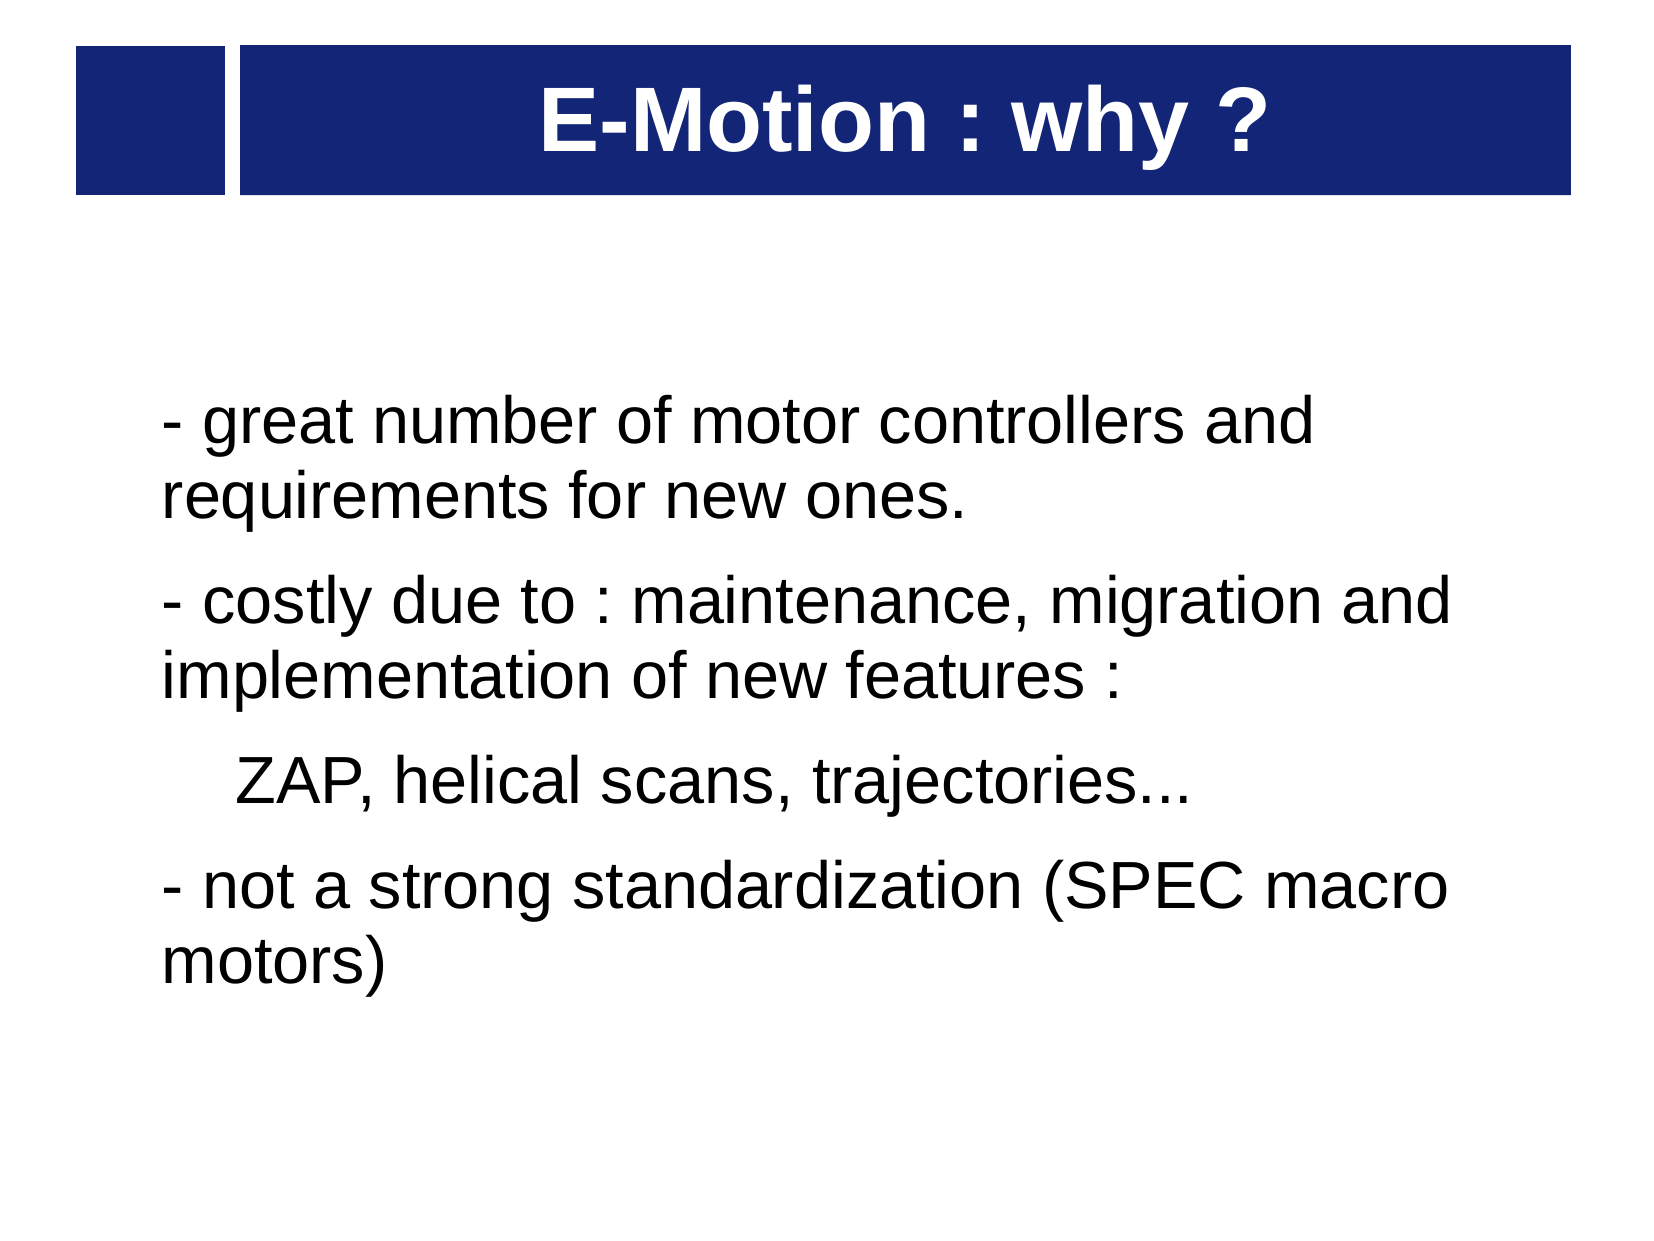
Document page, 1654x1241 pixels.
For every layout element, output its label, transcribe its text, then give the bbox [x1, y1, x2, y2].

subtitle - great number of motor controllers and requirements for new ones. - costly due to : maintenance, migration and implementation of new features : ZAP, helical scans, trajectories... - not a strong standardization (SPEC macro motors) [161, 383, 1486, 998]
text_box [75, 45, 226, 196]
title E-Motion : why ? [240, 45, 1571, 196]
